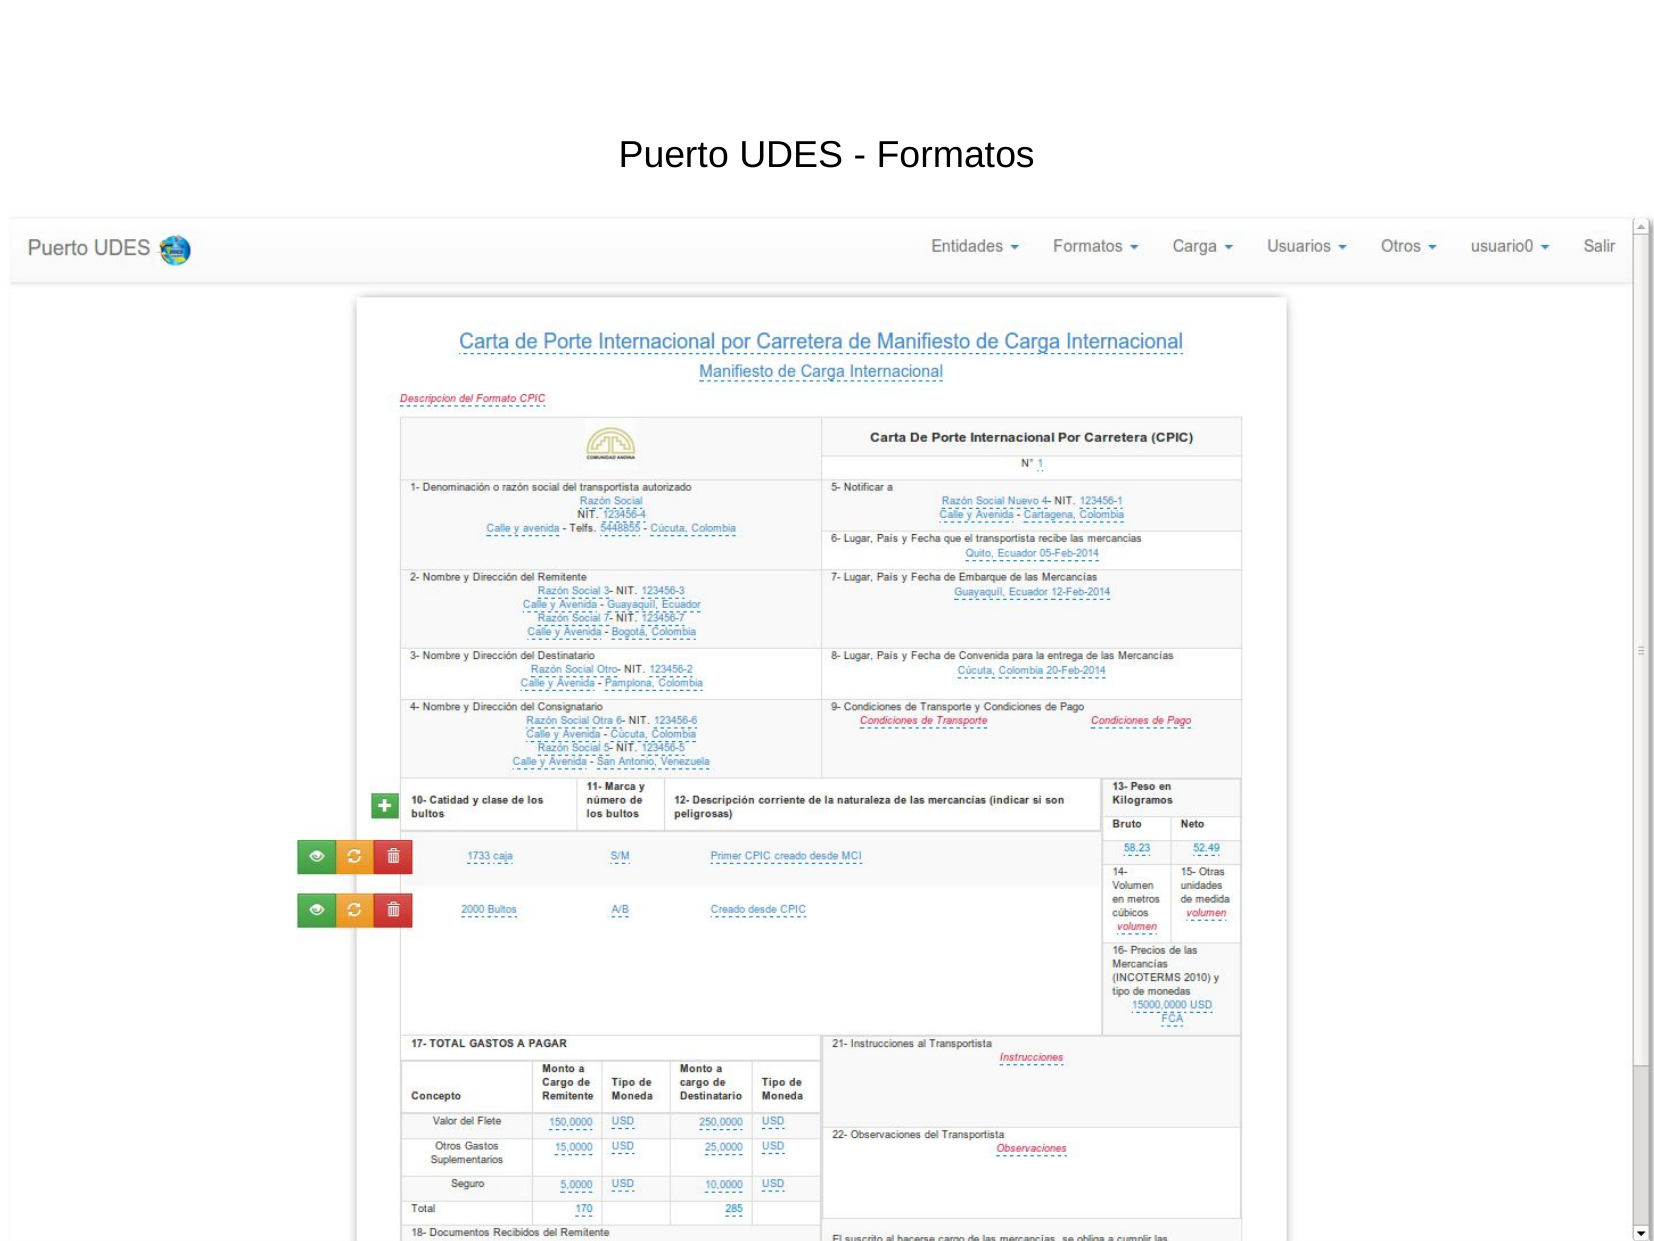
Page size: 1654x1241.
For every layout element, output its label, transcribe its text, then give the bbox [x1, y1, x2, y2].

text_box Puerto UDES - Formatos [82, 49, 1571, 212]
picture [5, 212, 1654, 1241]
